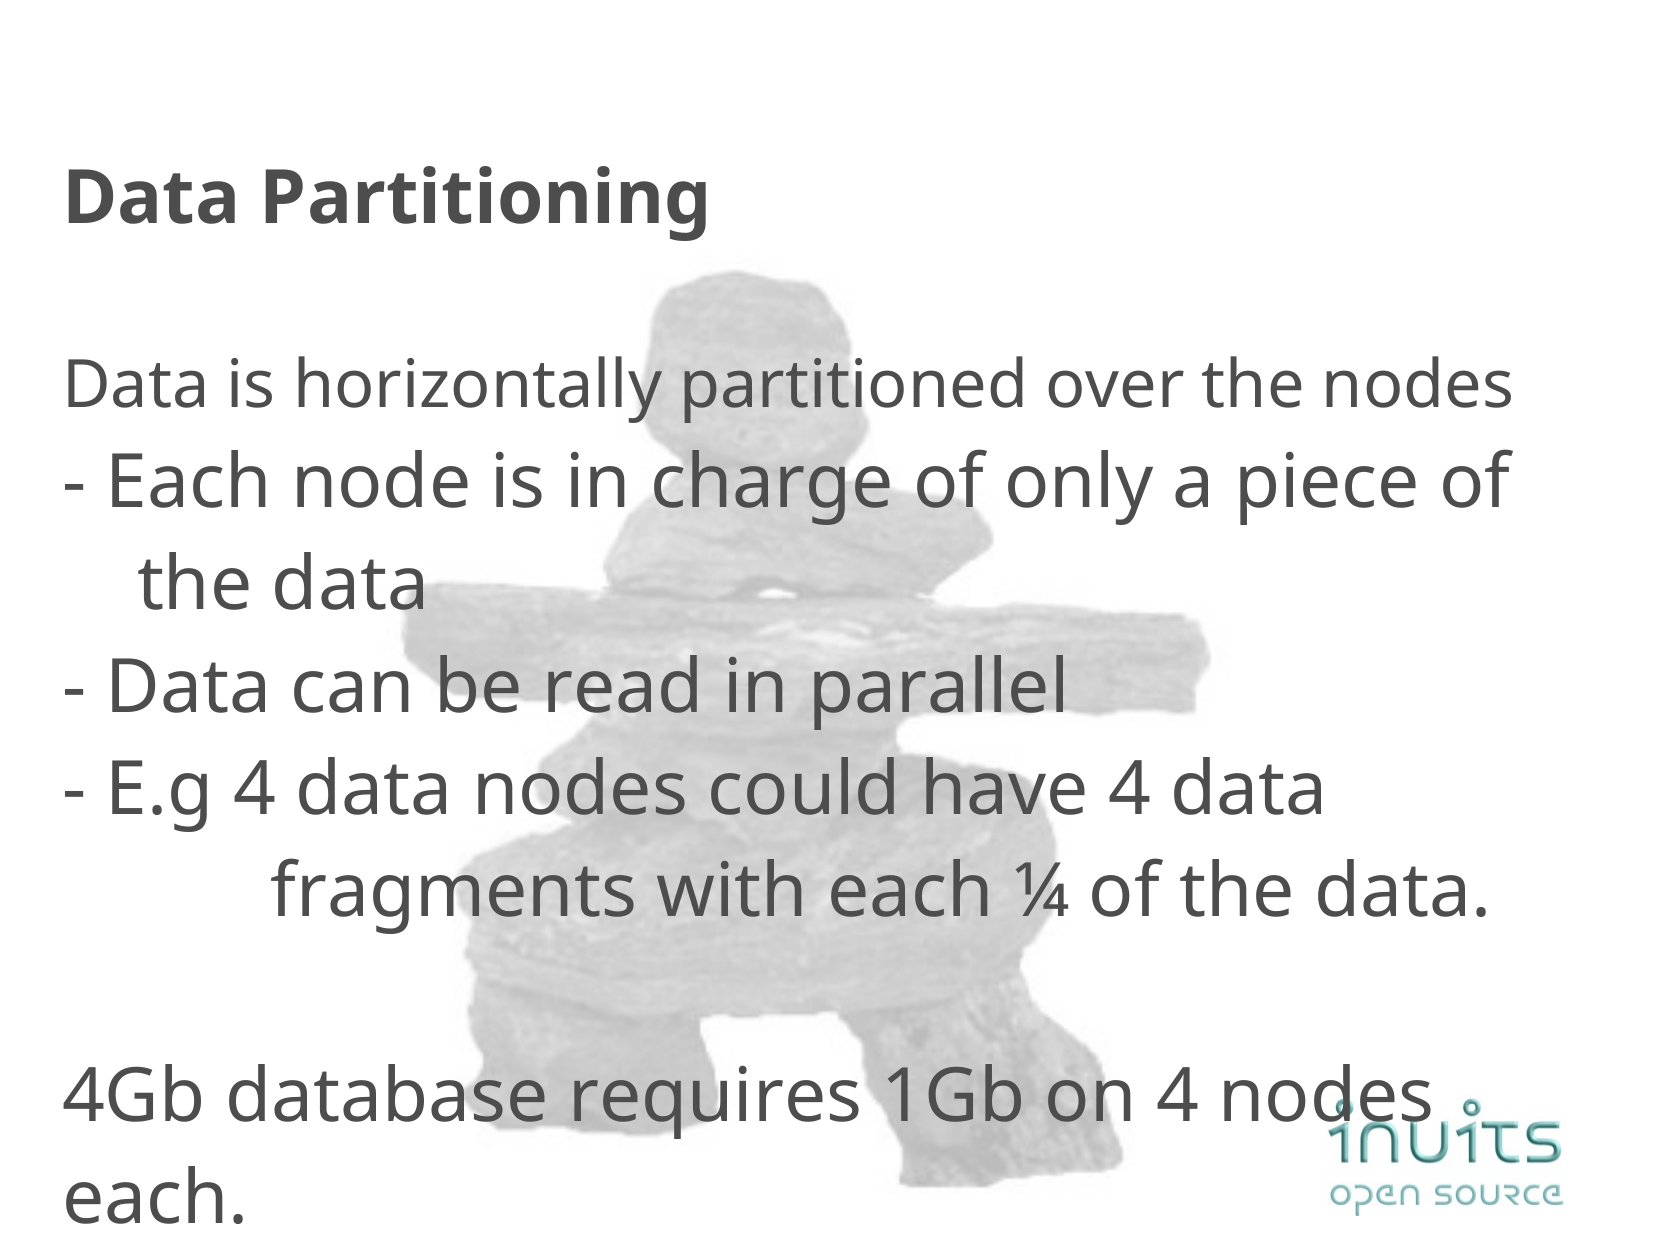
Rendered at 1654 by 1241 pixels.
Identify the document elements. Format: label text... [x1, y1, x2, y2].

text_box Data Partitioning Data is horizontally partitioned over the nodes - Each node is in charge of only a piece of the data - Data can be read in parallel - E.g 4 data nodes could have 4 data fragments with each ¼ of the data. 4Gb database requires 1Gb on 4 nodes each. [47, 135, 1654, 1241]
